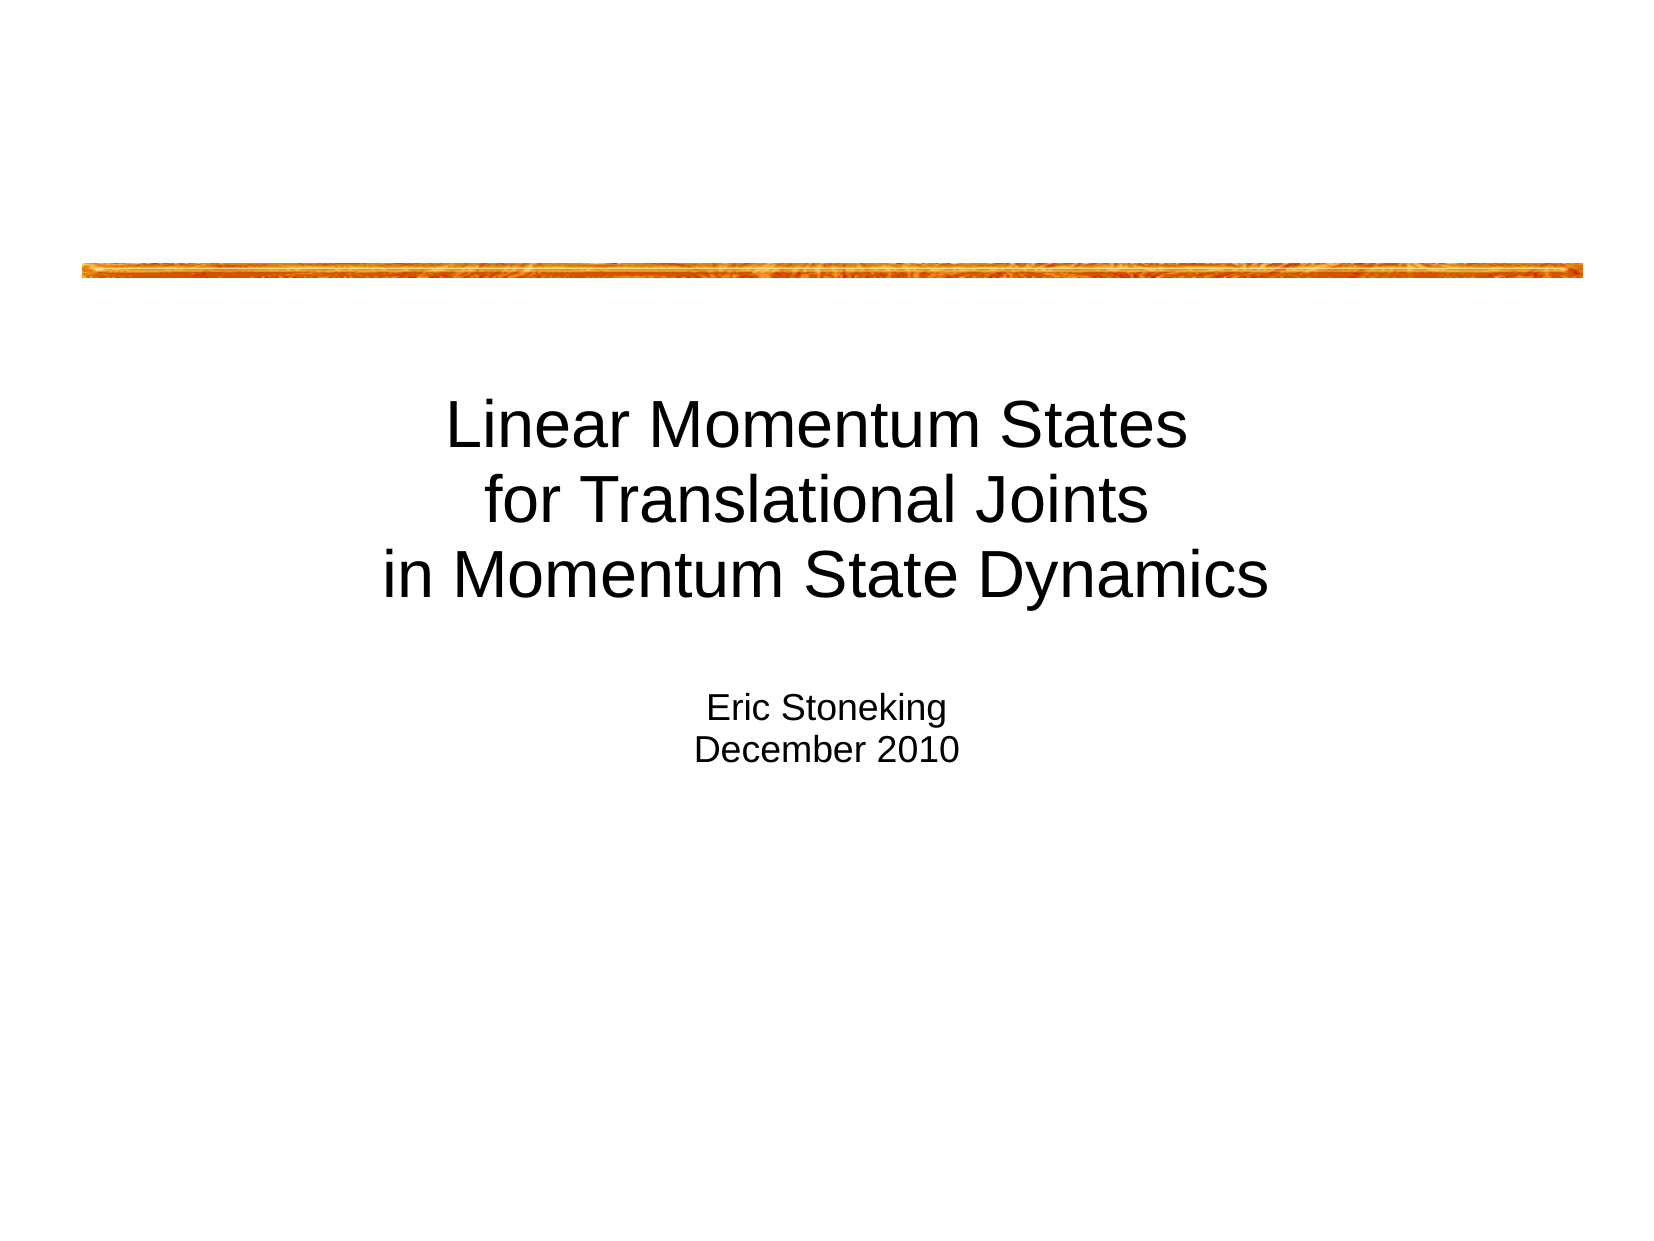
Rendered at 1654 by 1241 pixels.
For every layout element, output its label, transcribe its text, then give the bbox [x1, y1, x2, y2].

subtitle Linear Momentum States for Translational Joints in Momentum State Dynamics Eric Stoneking December 2010 [82, 49, 1571, 1109]
picture [1571, 263, 1583, 278]
